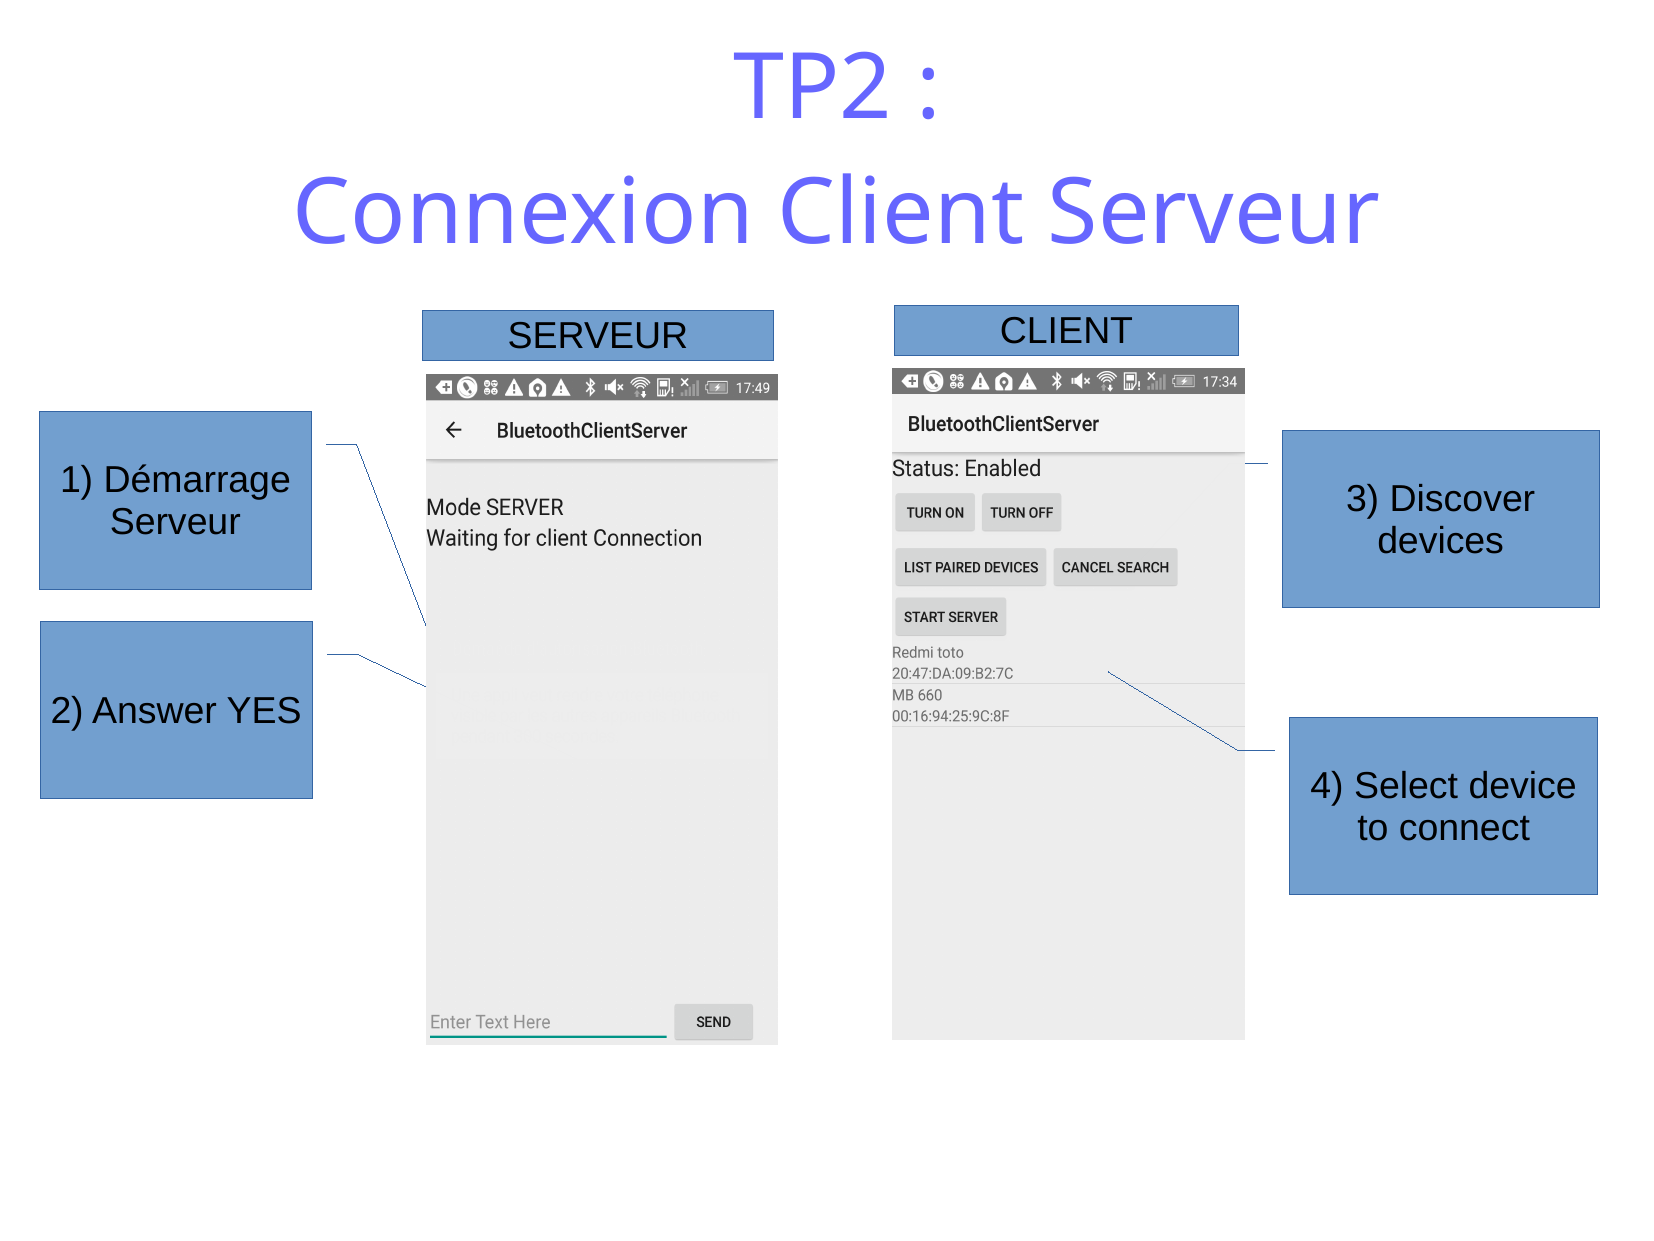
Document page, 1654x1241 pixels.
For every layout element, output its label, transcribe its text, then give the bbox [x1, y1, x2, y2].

text_box 4) Select device to connect [1289, 718, 1598, 895]
text_box 2) Answer YES [40, 621, 312, 799]
text_box [129, 280, 1499, 1029]
text_box 1) Démarrage Serveur [39, 412, 311, 589]
text_box SERVEUR [422, 310, 774, 361]
title TP2 : Connexion Client Serveur [93, 22, 1582, 269]
picture [426, 374, 778, 1045]
text_box CLIENT [894, 305, 1239, 356]
picture [892, 368, 1245, 1040]
text_box 3) Discover devices [1282, 431, 1599, 608]
